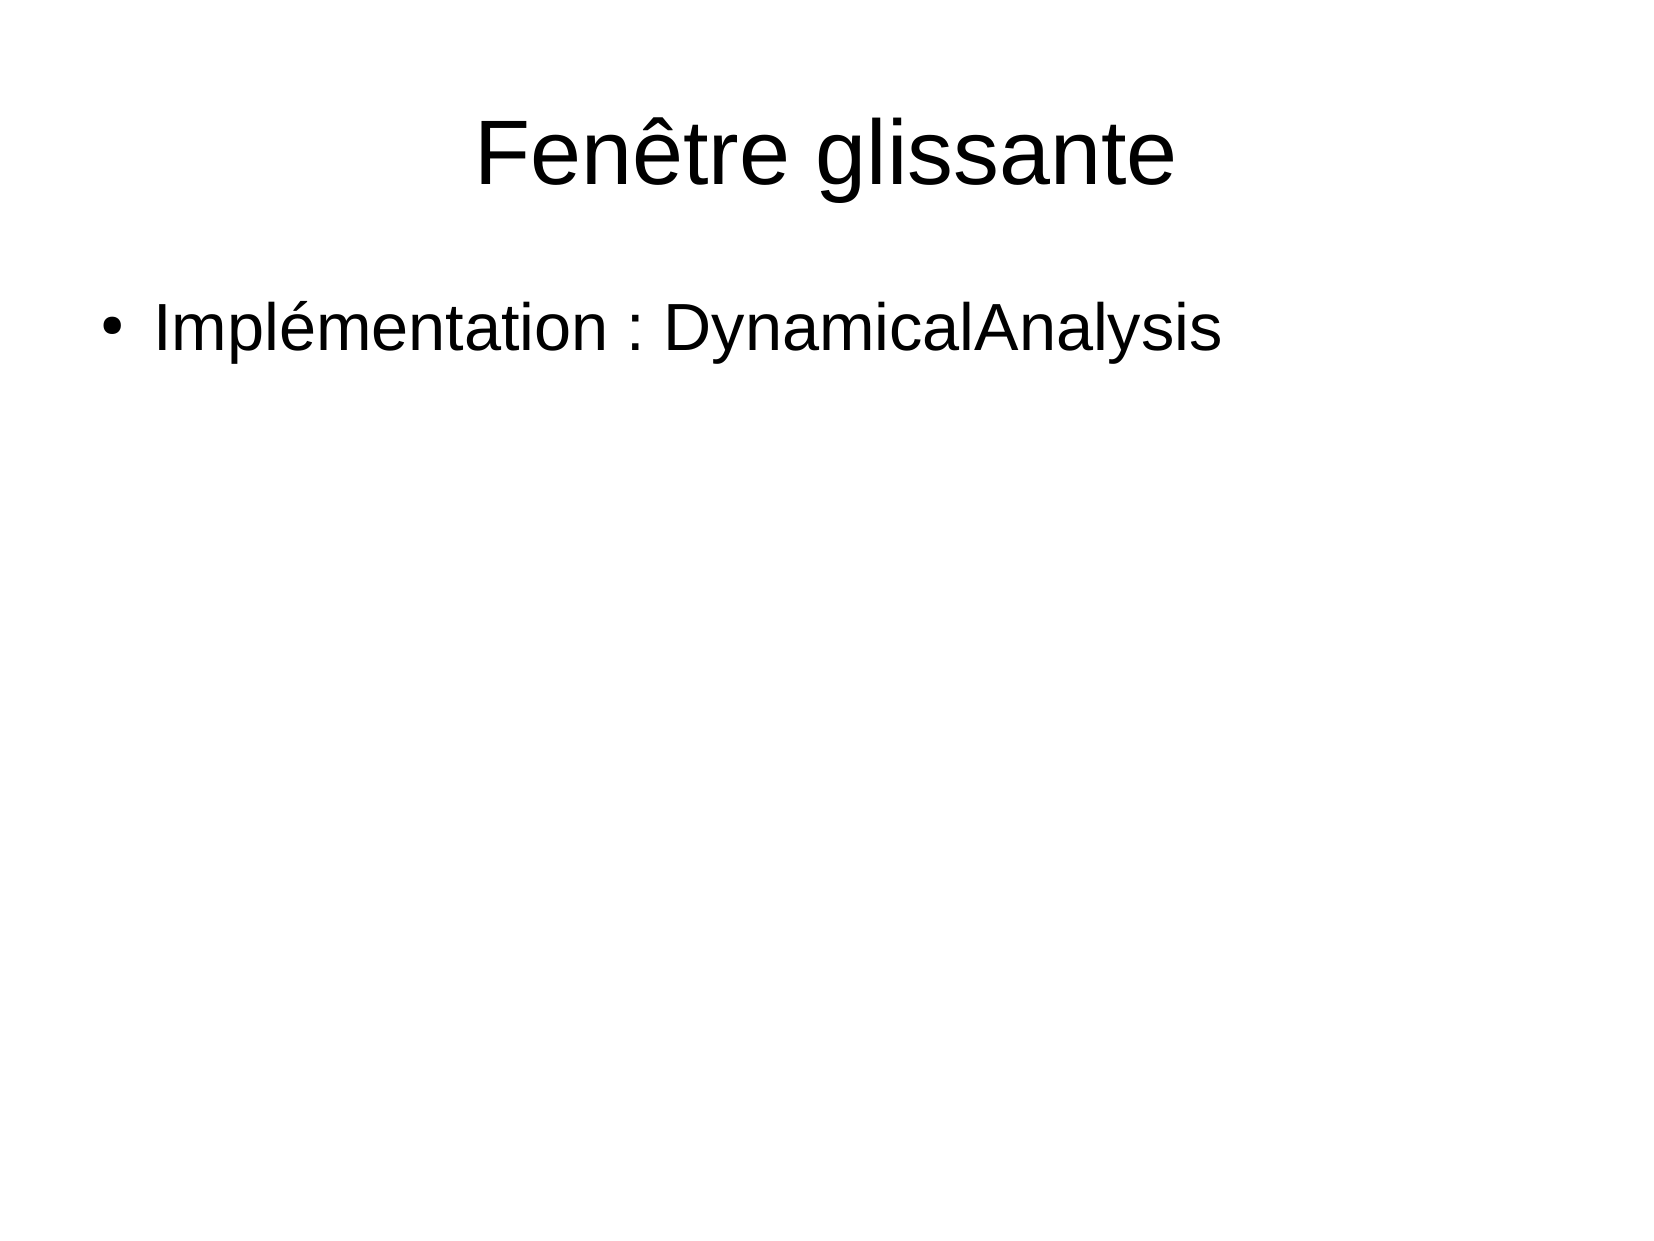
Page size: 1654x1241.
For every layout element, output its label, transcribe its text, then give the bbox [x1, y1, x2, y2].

list Implémentation : DynamicalAnalysis [82, 290, 1538, 1010]
title Fenêtre glissante [82, 49, 1571, 257]
